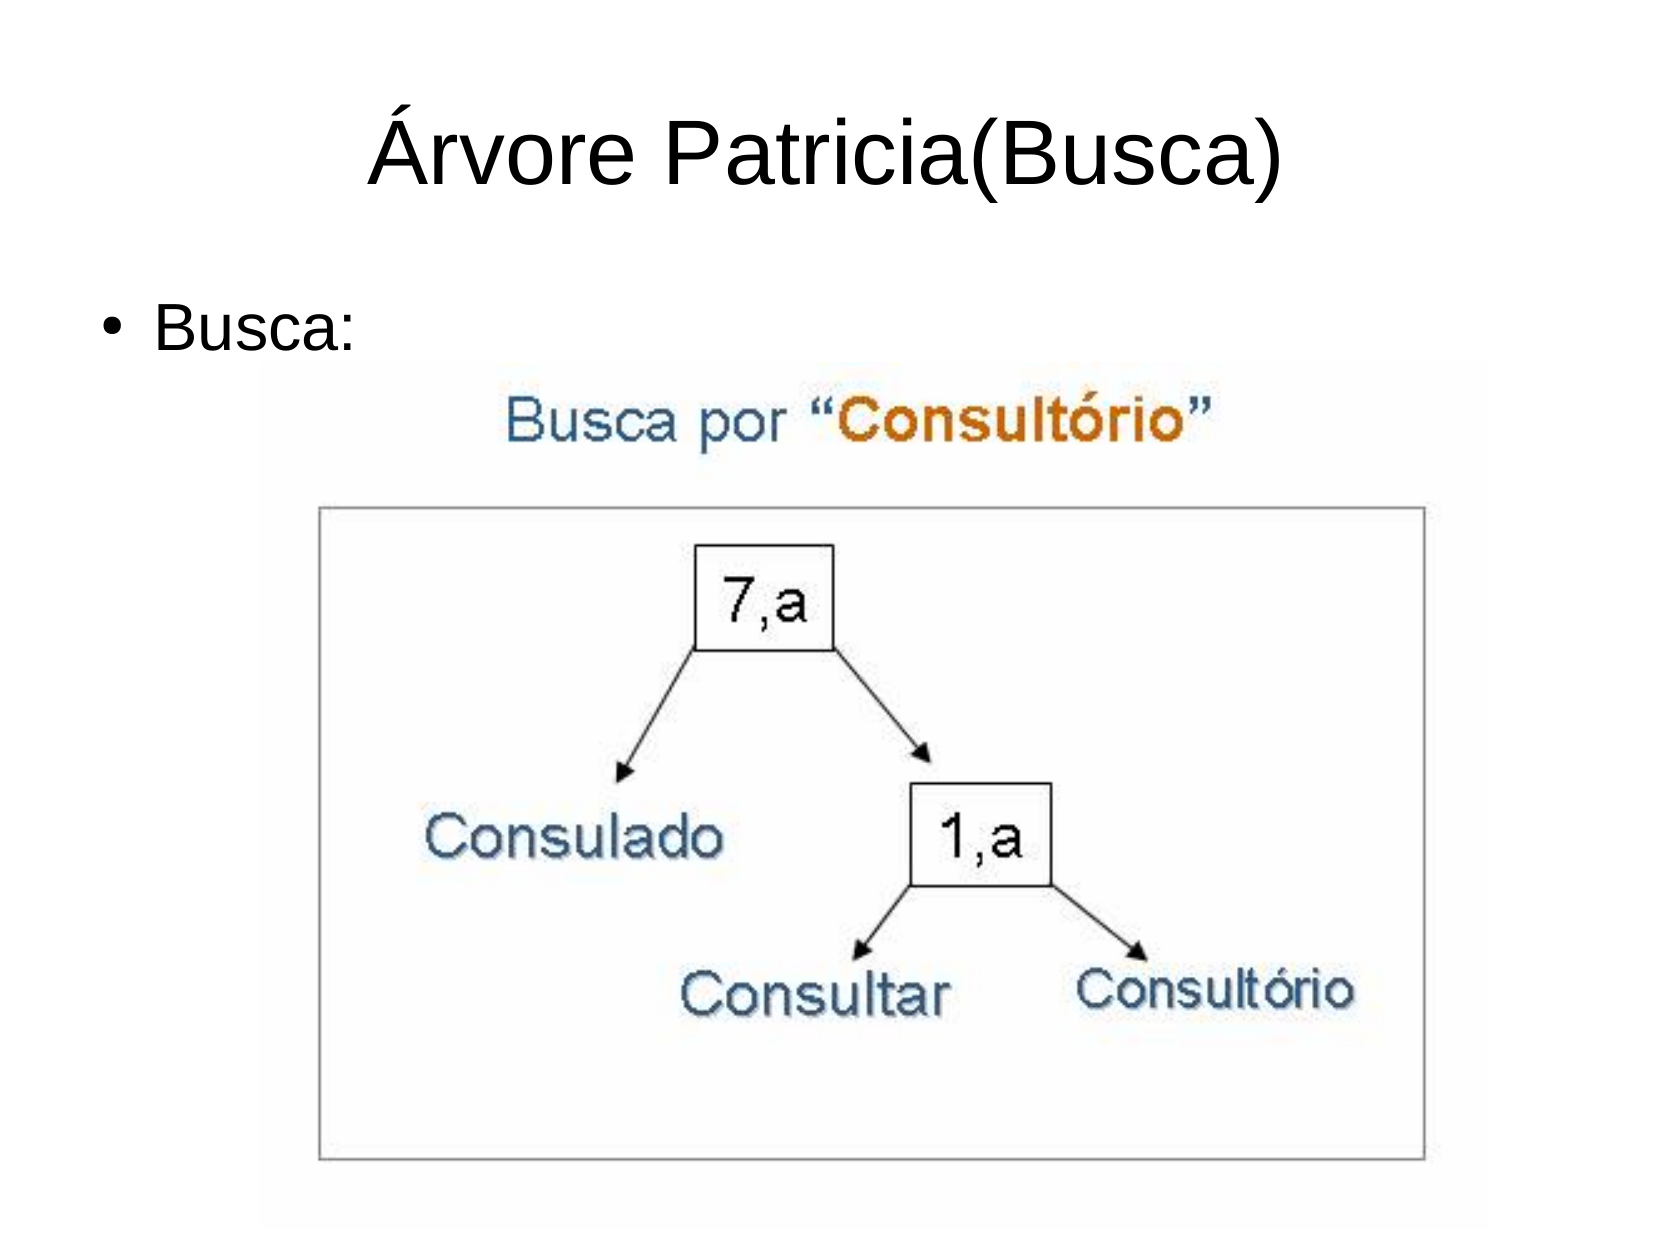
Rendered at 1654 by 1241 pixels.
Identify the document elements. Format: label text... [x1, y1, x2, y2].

list Busca: [82, 290, 1571, 1010]
picture [259, 362, 1489, 1229]
title Árvore Patricia(Busca) [82, 49, 1571, 257]
